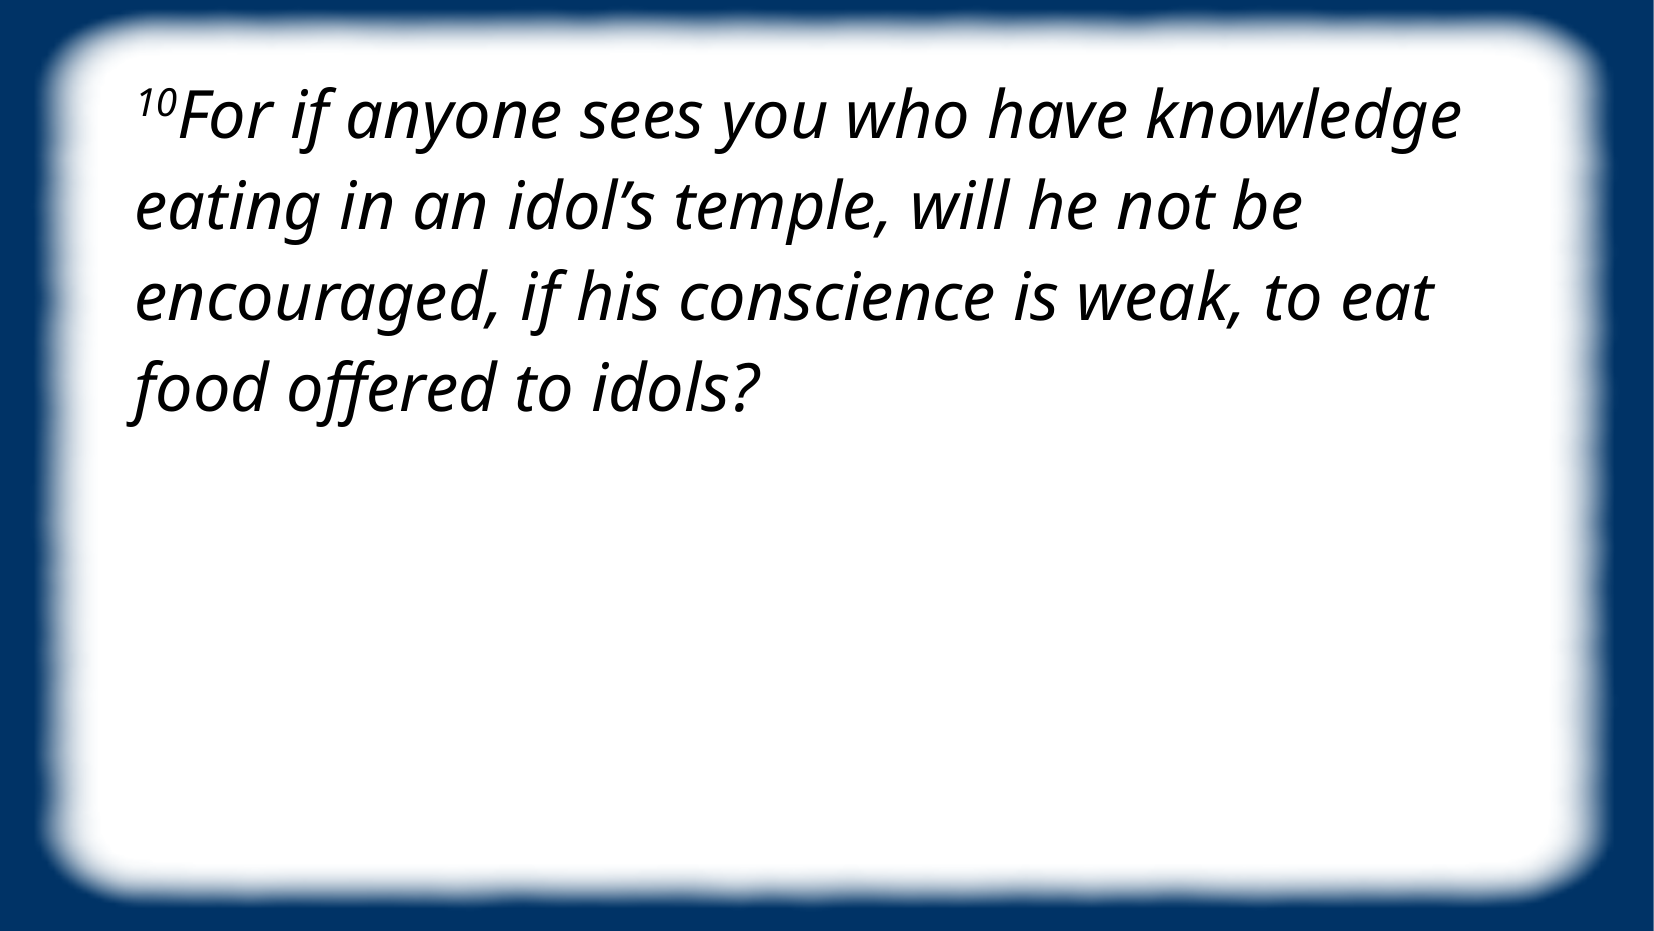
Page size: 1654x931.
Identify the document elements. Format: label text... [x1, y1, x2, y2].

picture [0, 0, 1654, 931]
text_box 10For if anyone sees you who have knowledge eating in an idol’s temple, will he not be encouraged, if his conscience is weak, to eat food offered to idols? [120, 60, 1561, 541]
